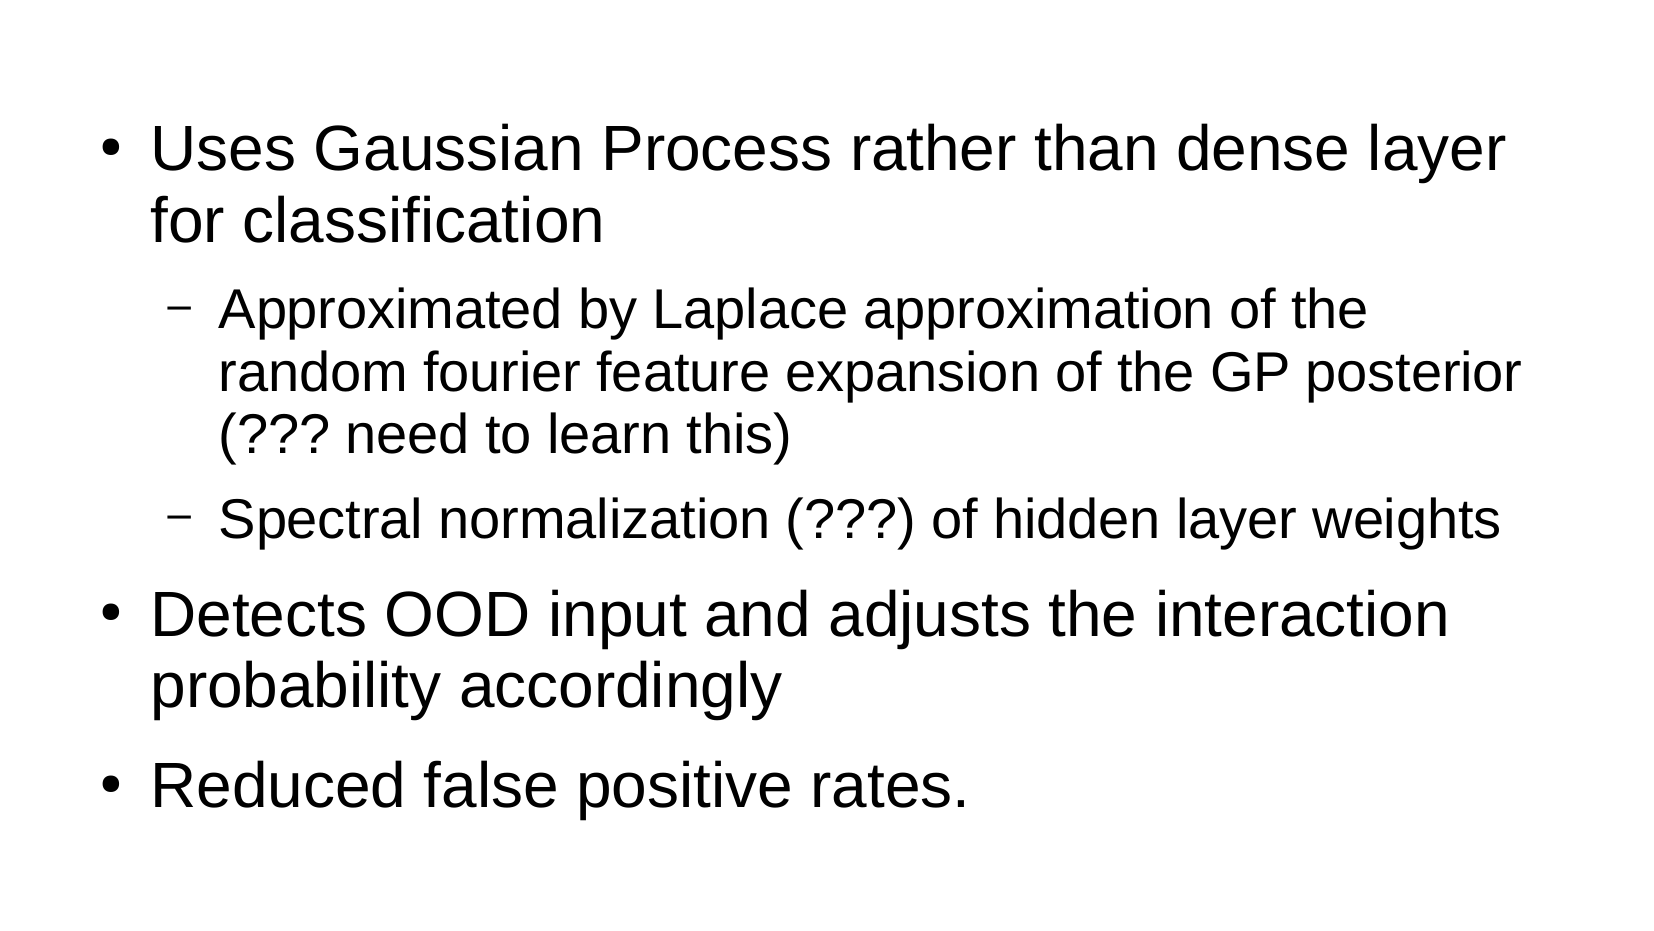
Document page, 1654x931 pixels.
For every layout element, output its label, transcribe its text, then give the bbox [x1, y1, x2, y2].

list Uses Gaussian Process rather than dense layer for classification Approximated by Laplace approximation of the random fourier feature expansion of the GP posterior (??? need to learn this) Spectral normalization (???) of hidden layer weights Detects OOD input and adjusts the interaction probability accordingly Reduced false positive rates. [82, 112, 1571, 826]
